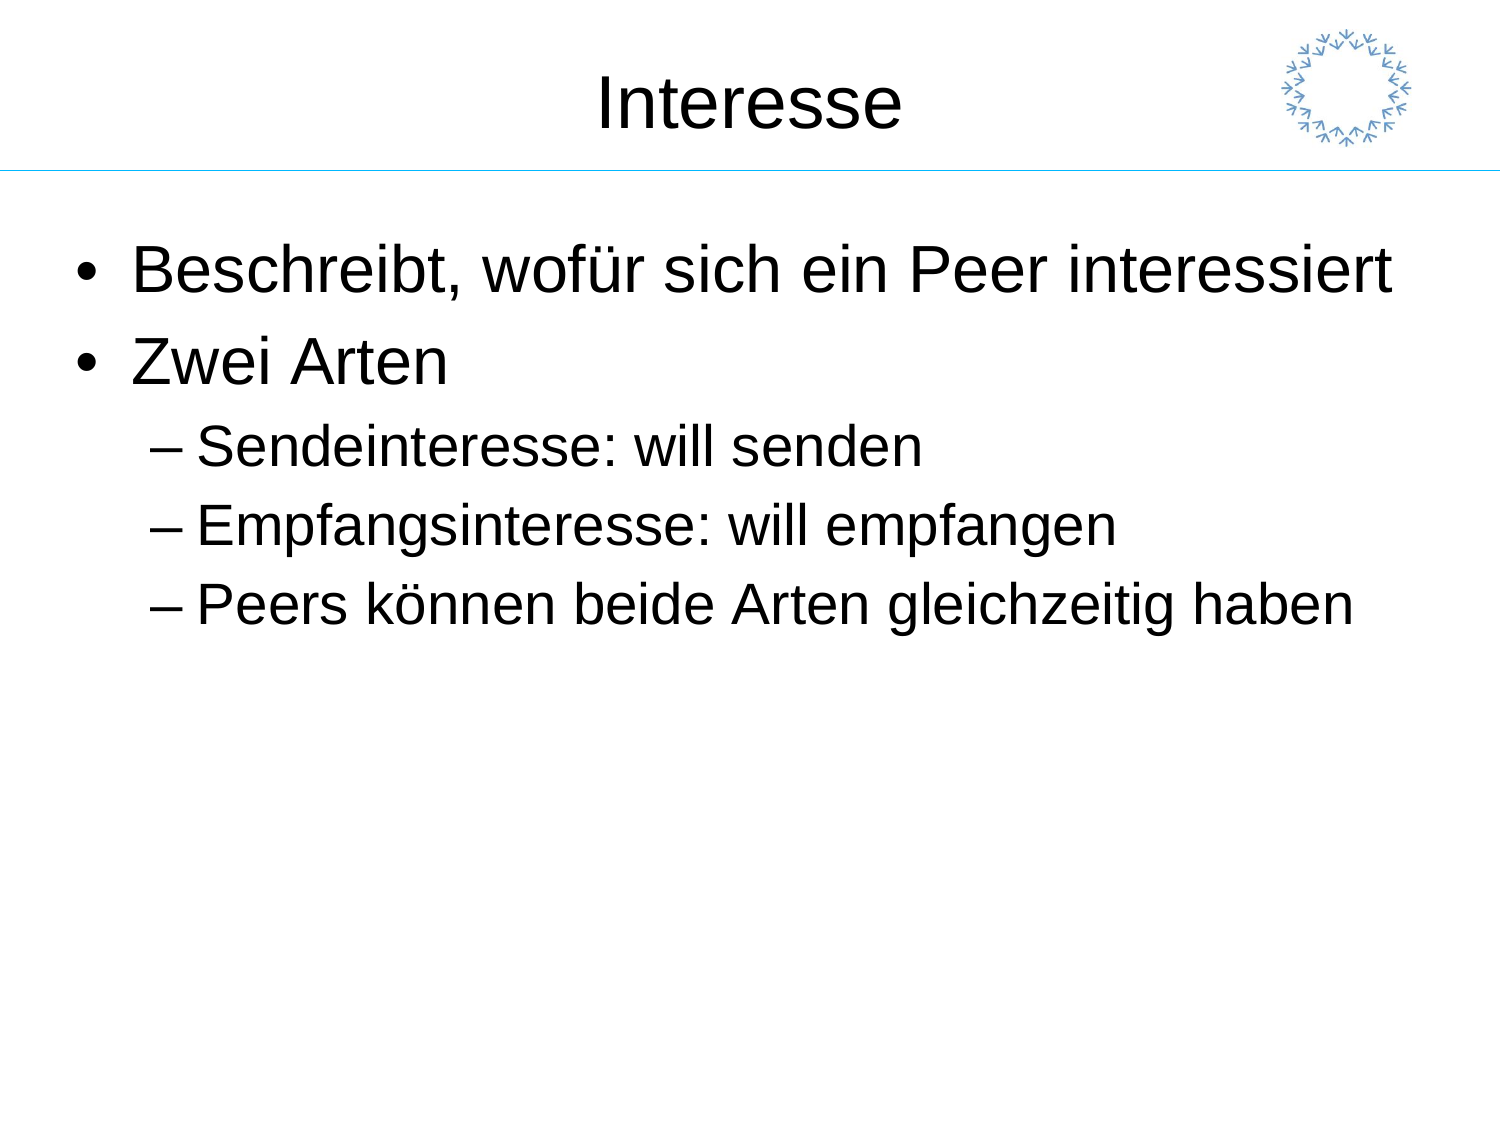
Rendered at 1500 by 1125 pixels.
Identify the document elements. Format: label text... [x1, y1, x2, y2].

title Interesse [75, 57, 1426, 148]
picture [1281, 29, 1412, 57]
list Beschreibt, wofür sich ein Peer interessiert Zwei Arten Sendeinteresse: will senden Empfangsinteresse: will empfangen Peers können beide Arten gleichzeitig haben [75, 232, 1426, 986]
